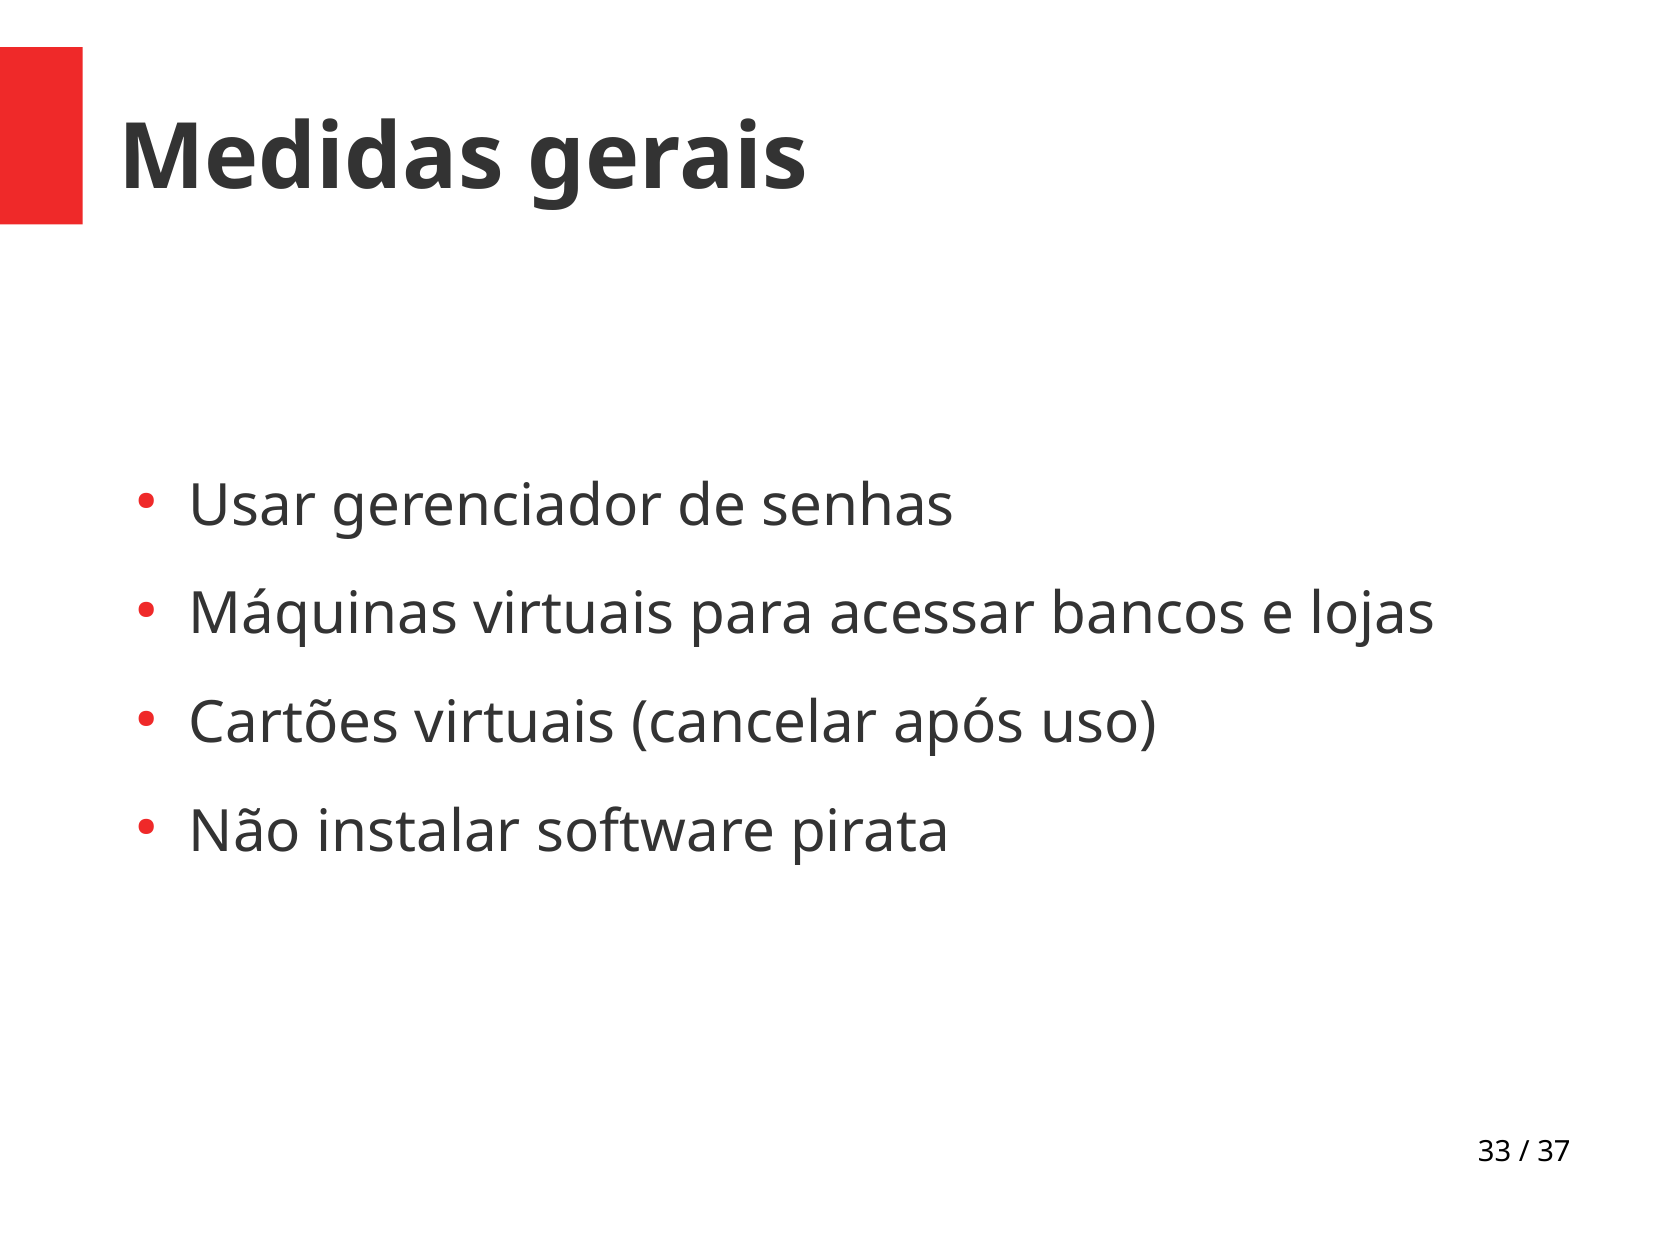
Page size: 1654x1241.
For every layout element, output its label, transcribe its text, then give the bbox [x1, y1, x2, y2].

list Usar gerenciador de senhas Máquinas virtuais para acessar bancos e lojas Cartões virtuais (cancelar após uso) Não instalar software pirata [118, 354, 1536, 1074]
title Medidas gerais [118, 49, 1571, 257]
